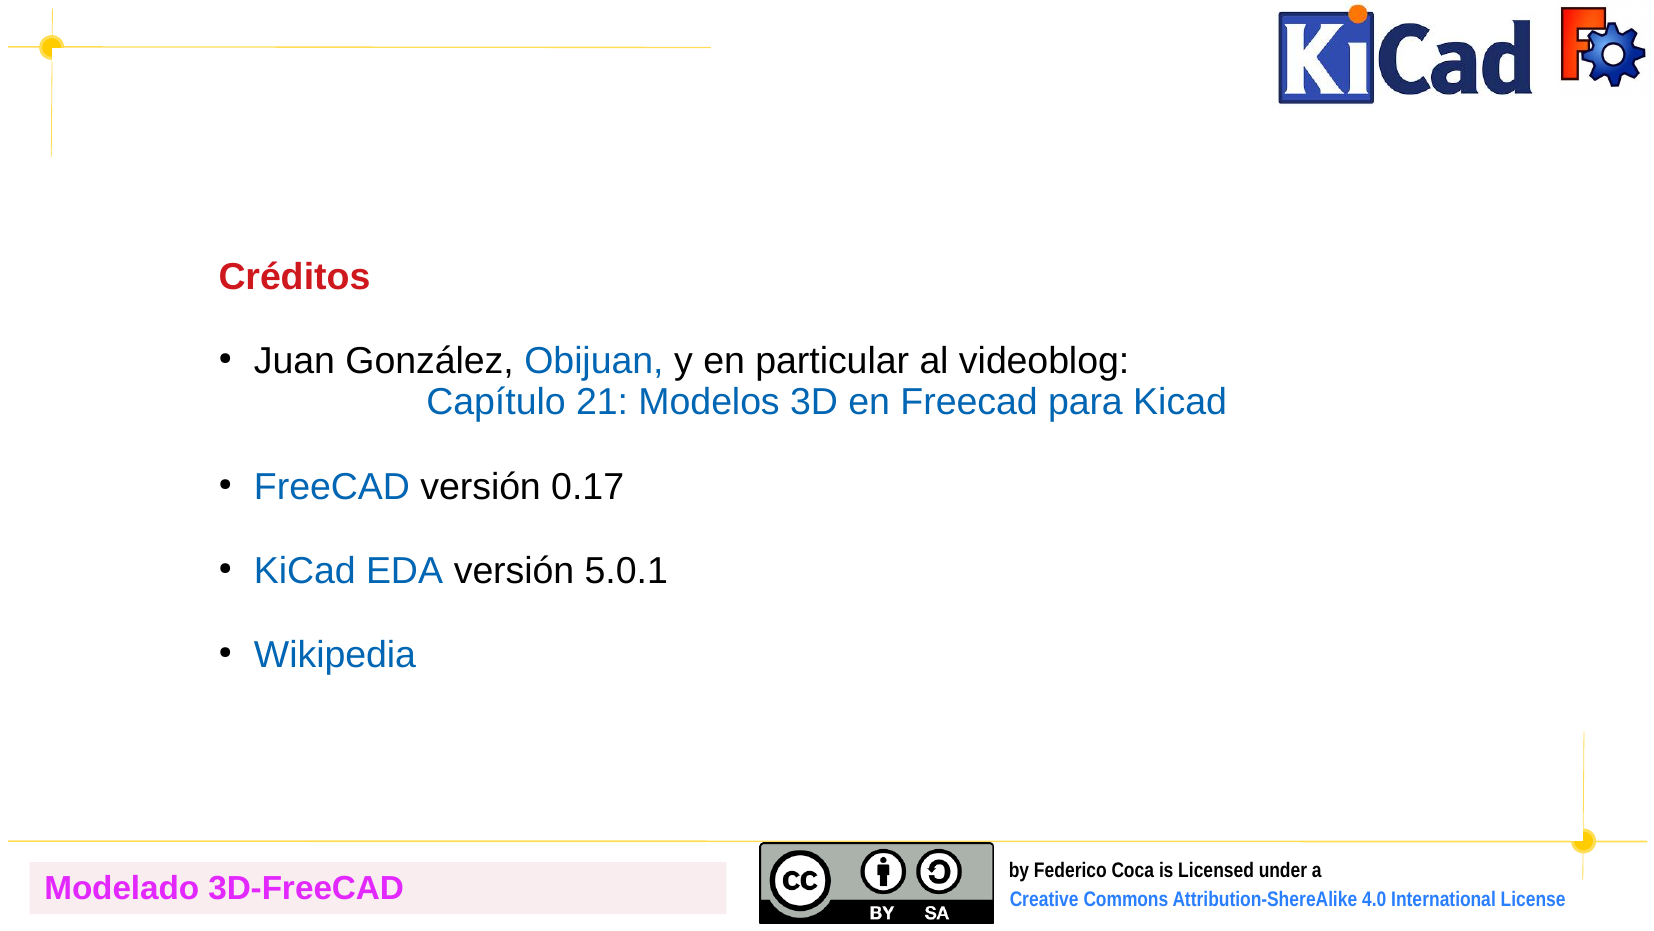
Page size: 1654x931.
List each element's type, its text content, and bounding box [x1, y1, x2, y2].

text_box Modelado 3D-FreeCAD [29, 862, 727, 915]
text_box Créditos Juan González, Obijuan, y en particular al videoblog: Capítulo 21: Modelos 3D en Freecad para Kicad FreeCAD versión 0.17 KiCad EDA versión 5.0.1 Wikipedia [203, 247, 1450, 683]
picture [1272, 0, 1536, 107]
picture [1556, 0, 1651, 95]
